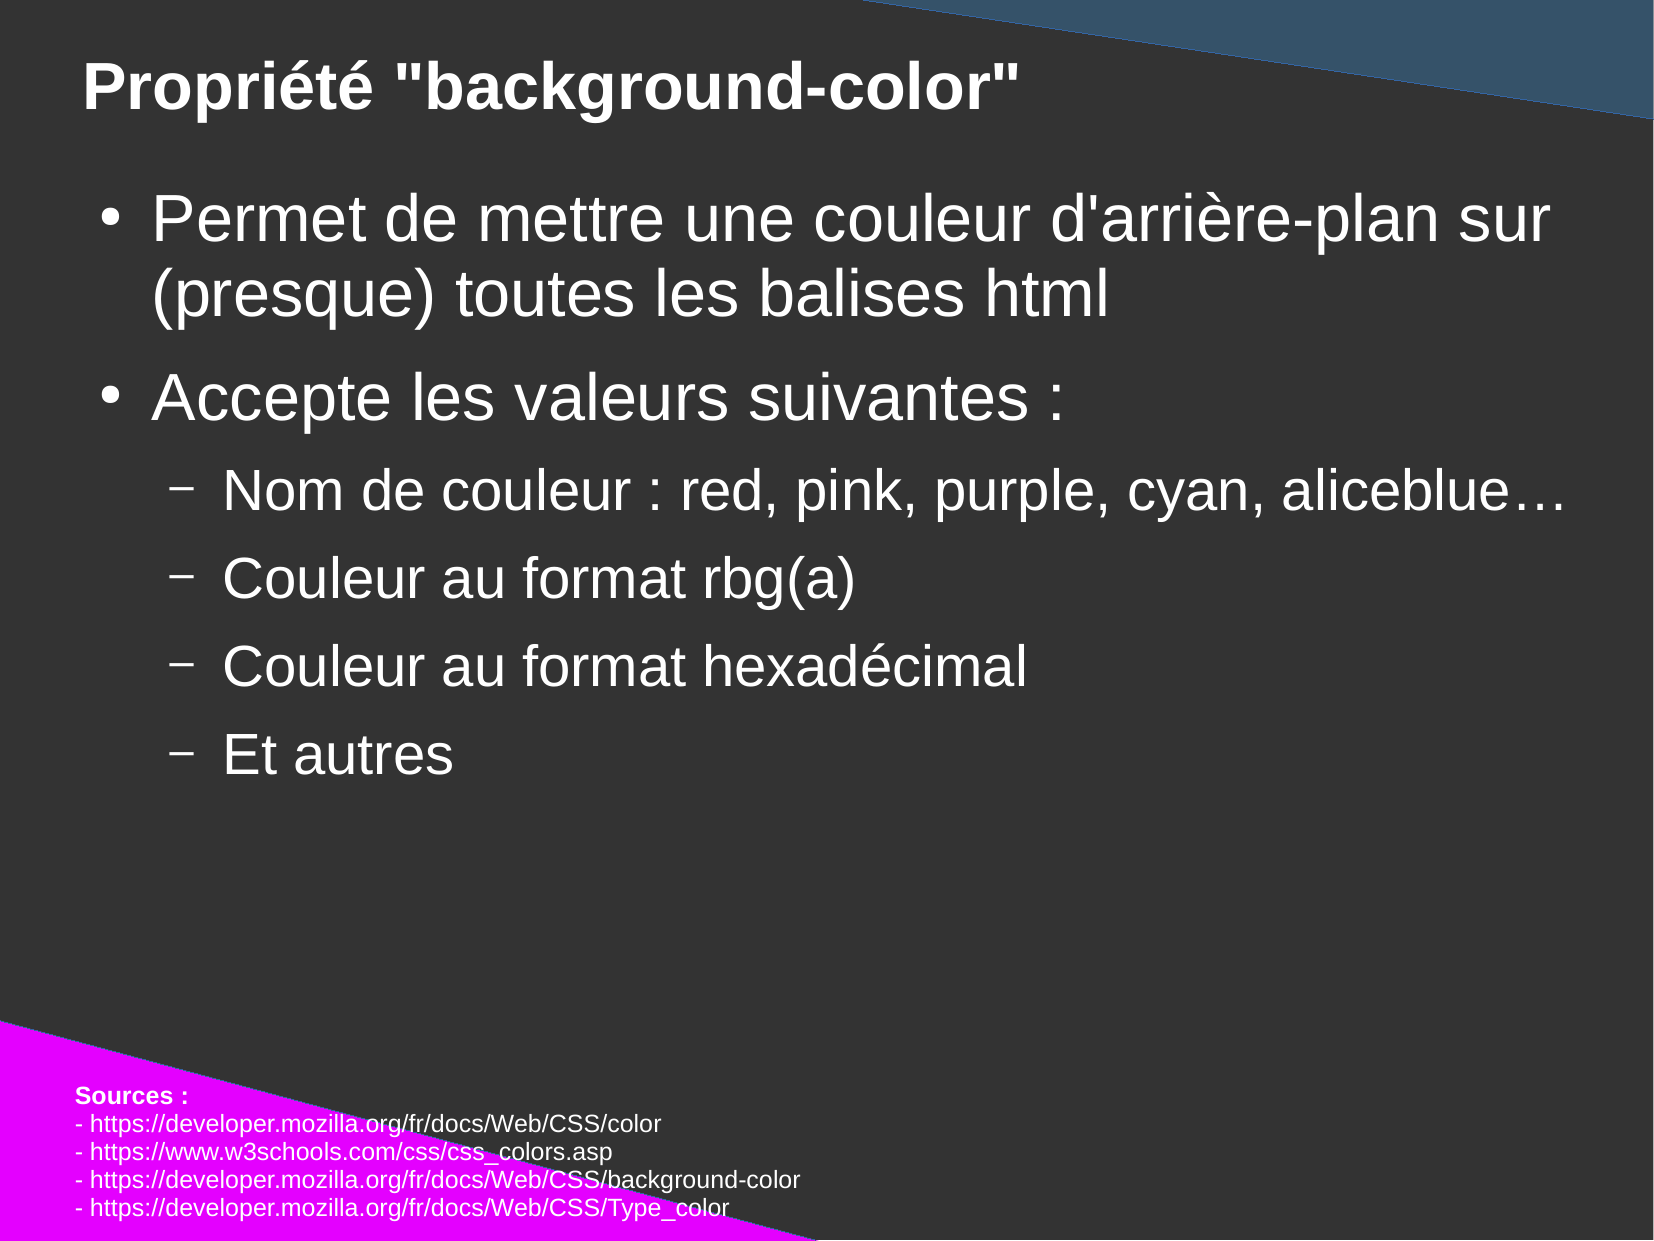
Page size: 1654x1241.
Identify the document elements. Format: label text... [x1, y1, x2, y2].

text_box Sources : - https://developer.mozilla.org/fr/docs/Web/CSS/color - https://www.w3schools.com/css/css_colors.asp - https://developer.mozilla.org/fr/docs/Web/CSS/background-color - https://developer.mozilla.org/fr/docs/Web/CSS/Type_color [60, 1074, 1546, 1241]
list Permet de mettre une couleur d'arrière-plan sur (presque) toutes les balises html Accepte les valeurs suivantes : Nom de couleur : red, pink, purple, cyan, aliceblue… Couleur au format rbg(a) Couleur au format hexadécimal Et autres [80, 180, 1605, 886]
text_box [863, 0, 1654, 120]
text_box [0, 1020, 199, 1241]
title Propriété "background-color" [82, 49, 1571, 162]
